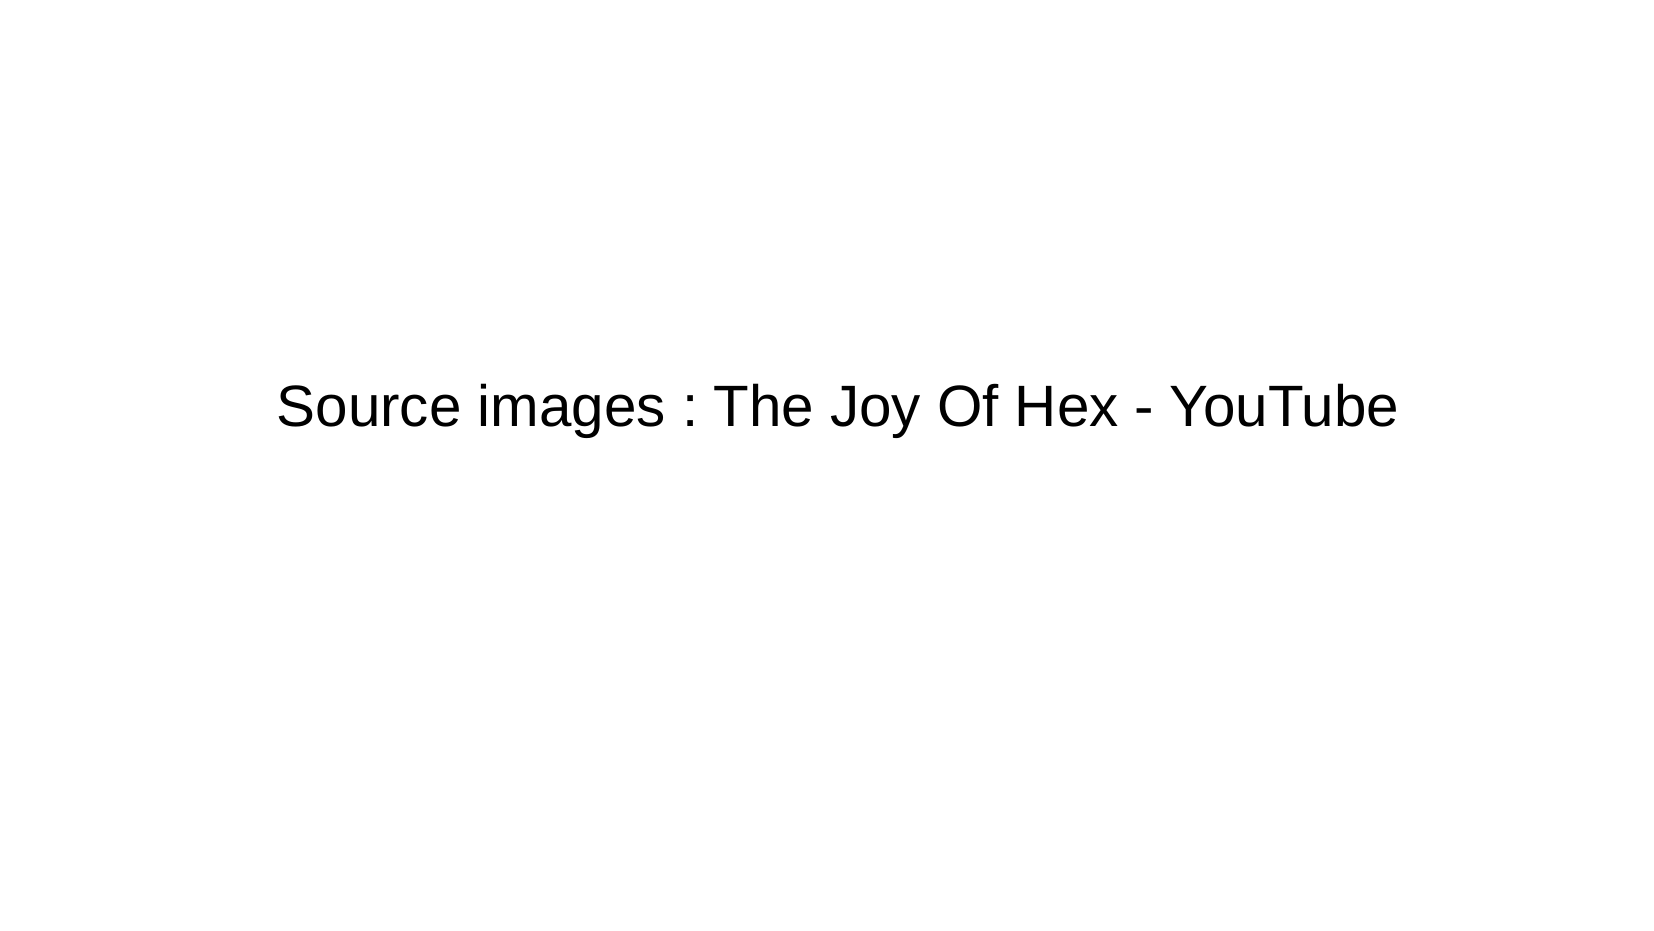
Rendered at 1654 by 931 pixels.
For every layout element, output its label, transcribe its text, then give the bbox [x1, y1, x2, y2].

title Source images : The Joy Of Hex - YouTube [94, 328, 1583, 485]
